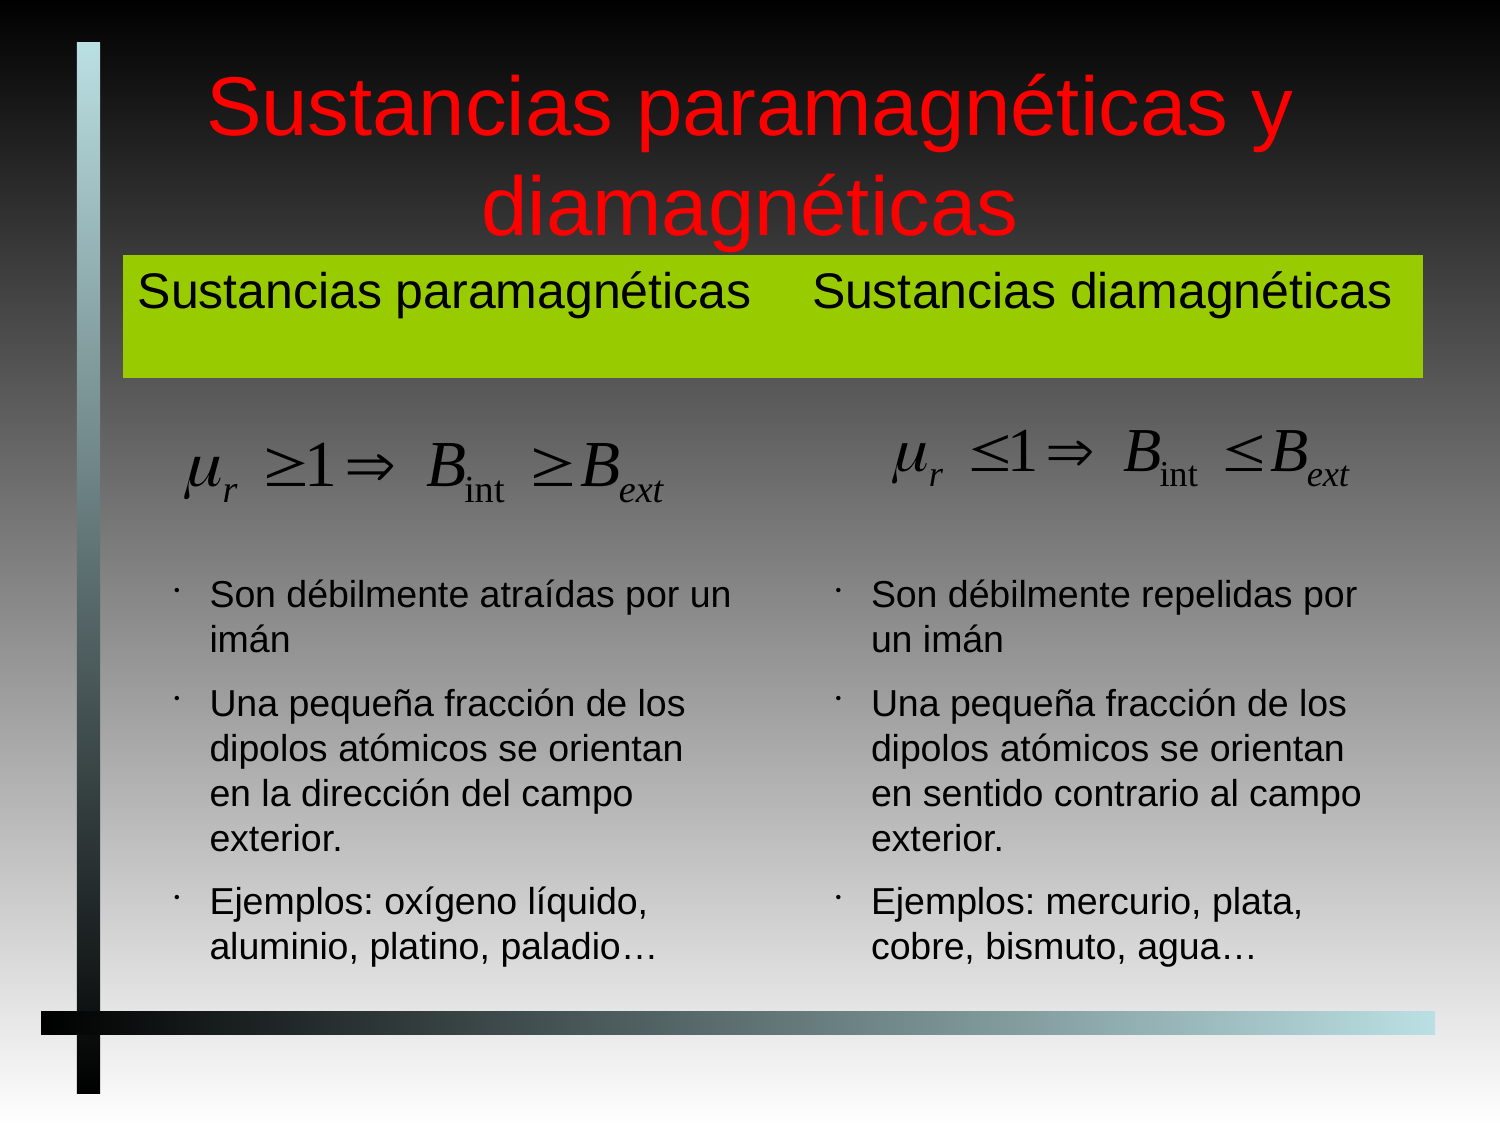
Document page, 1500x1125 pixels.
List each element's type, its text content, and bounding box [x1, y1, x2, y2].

title Sustancias paramagnéticas y diamagnéticas [75, 45, 1425, 233]
table_header Sustancias paramagnéticas [123, 255, 797, 378]
text_box Son débilmente repelidas por un imán Una pequeña fracción de los dipolos atómicos se orientan en sentido contrario al campo exterior. Ejemplos: mercurio, plata, cobre, bismuto, agua… [820, 562, 1412, 975]
table_header Sustancias diamagnéticas [797, 255, 1423, 378]
text_box Son débilmente atraídas por un imán Una pequeña fracción de los dipolos atómicos se orientan en la dirección del campo exterior. Ejemplos: oxígeno líquido, aluminio, platino, paladio… [159, 562, 750, 975]
table_cell [797, 378, 1423, 1013]
chart [879, 408, 1365, 503]
chart [171, 420, 680, 520]
table_cell [123, 378, 797, 1013]
